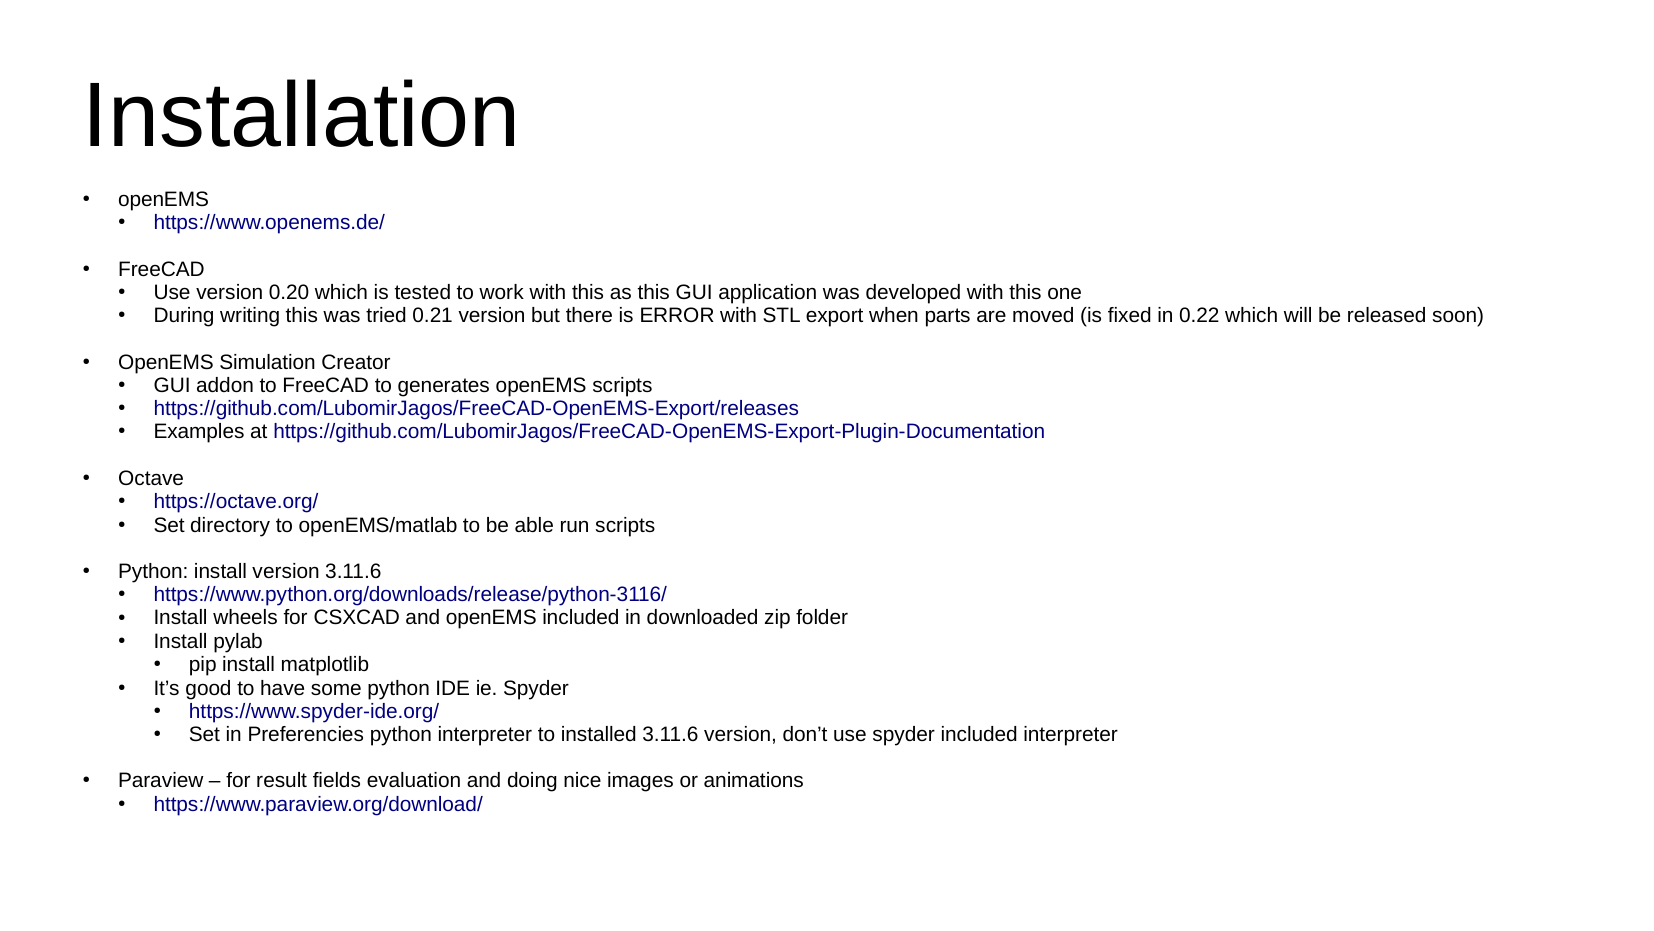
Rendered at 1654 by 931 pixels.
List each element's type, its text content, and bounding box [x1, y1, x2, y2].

title Installation [82, 37, 1571, 187]
subtitle openEMS https://www.openems.de/ FreeCAD Use version 0.20 which is tested to work with this as this GUI application was developed with this one During writing this was tried 0.21 version but there is ERROR with STL export when parts are moved (is fixed in 0.22 which will be released soon) OpenEMS Simulation Creator GUI addon to FreeCAD to generates openEMS scripts https://github.com/LubomirJagos/FreeCAD-OpenEMS-Export/releases Examples at https://github.com/LubomirJagos/FreeCAD-OpenEMS-Export-Plugin-Documentation Octave https://octave.org/ Set directory to openEMS/matlab to be able run scripts Python: install version 3.11.6 https://www.python.org/downloads/release/python-3116/ Install wheels for CSXCAD and openEMS included in downloaded zip folder Install pylab pip install matplotlib It’s good to have some python IDE ie. Spyder https://www.spyder-ide.org/ Set in Preferencies python interpreter to installed 3.11.6 version, don’t use spyder included interpreter Paraview – for result fields evaluation and doing nice images or animations https://www.paraview.org/download/ [82, 187, 1571, 901]
